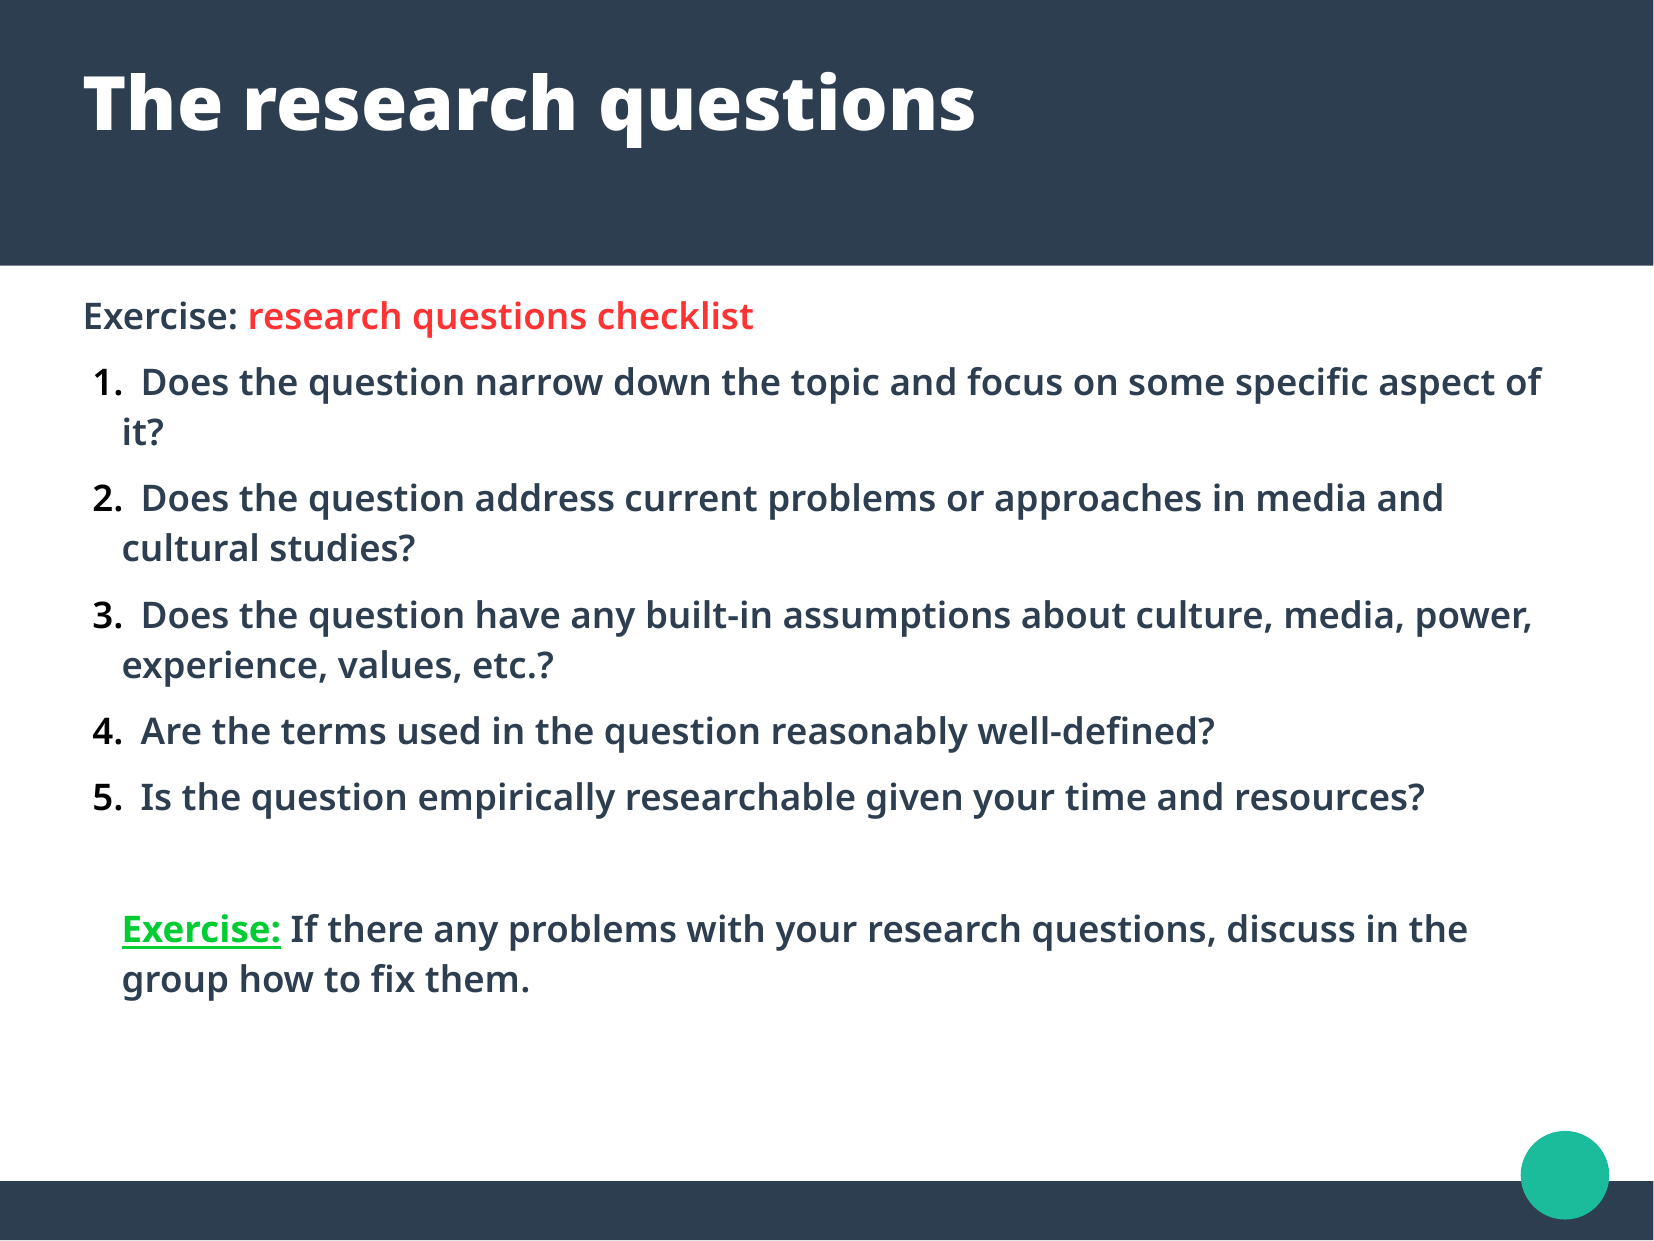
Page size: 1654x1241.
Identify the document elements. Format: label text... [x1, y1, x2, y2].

title The research questions [82, 49, 1571, 257]
list Exercise: research questions checklist Does the question narrow down the topic and focus on some specific aspect of it? Does the question address current problems or approaches in media and cultural studies? Does the question have any built-in assumptions about culture, media, power, experience, values, etc.? Are the terms used in the question reasonably well-defined? Is the question empirically researchable given your time and resources? Exercise: If there any problems with your research questions, discuss in the group how to fix them. [82, 290, 1571, 1010]
